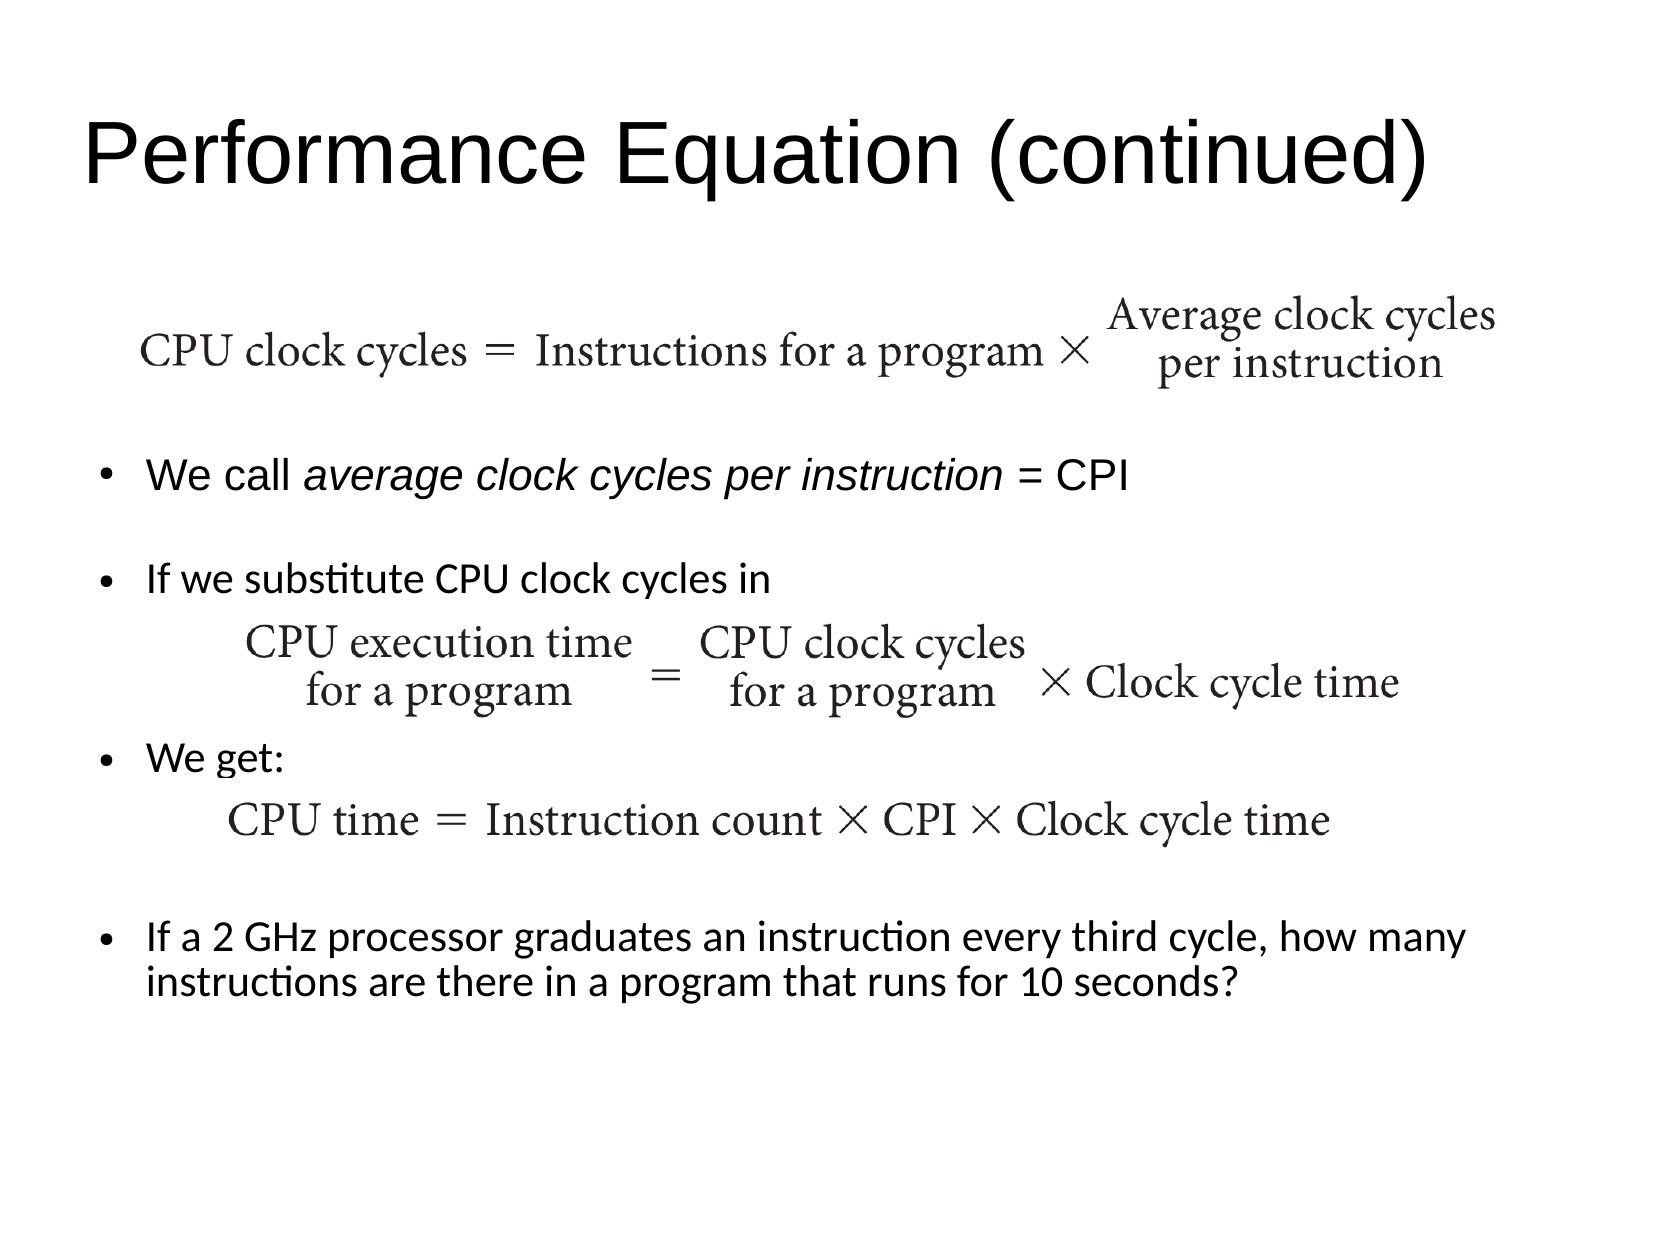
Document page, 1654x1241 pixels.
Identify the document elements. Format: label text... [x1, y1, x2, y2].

title Performance Equation (continued) [82, 49, 1571, 257]
list We call average clock cycles per instruction = CPI If we substitute CPU clock cycles in We get: If a 2 GHz processor graduates an instruction every third cycle, how many instructions are there in a program that runs for 10 seconds? [82, 450, 1571, 1010]
picture [211, 778, 1351, 863]
picture [112, 263, 1547, 413]
picture [230, 599, 1426, 736]
